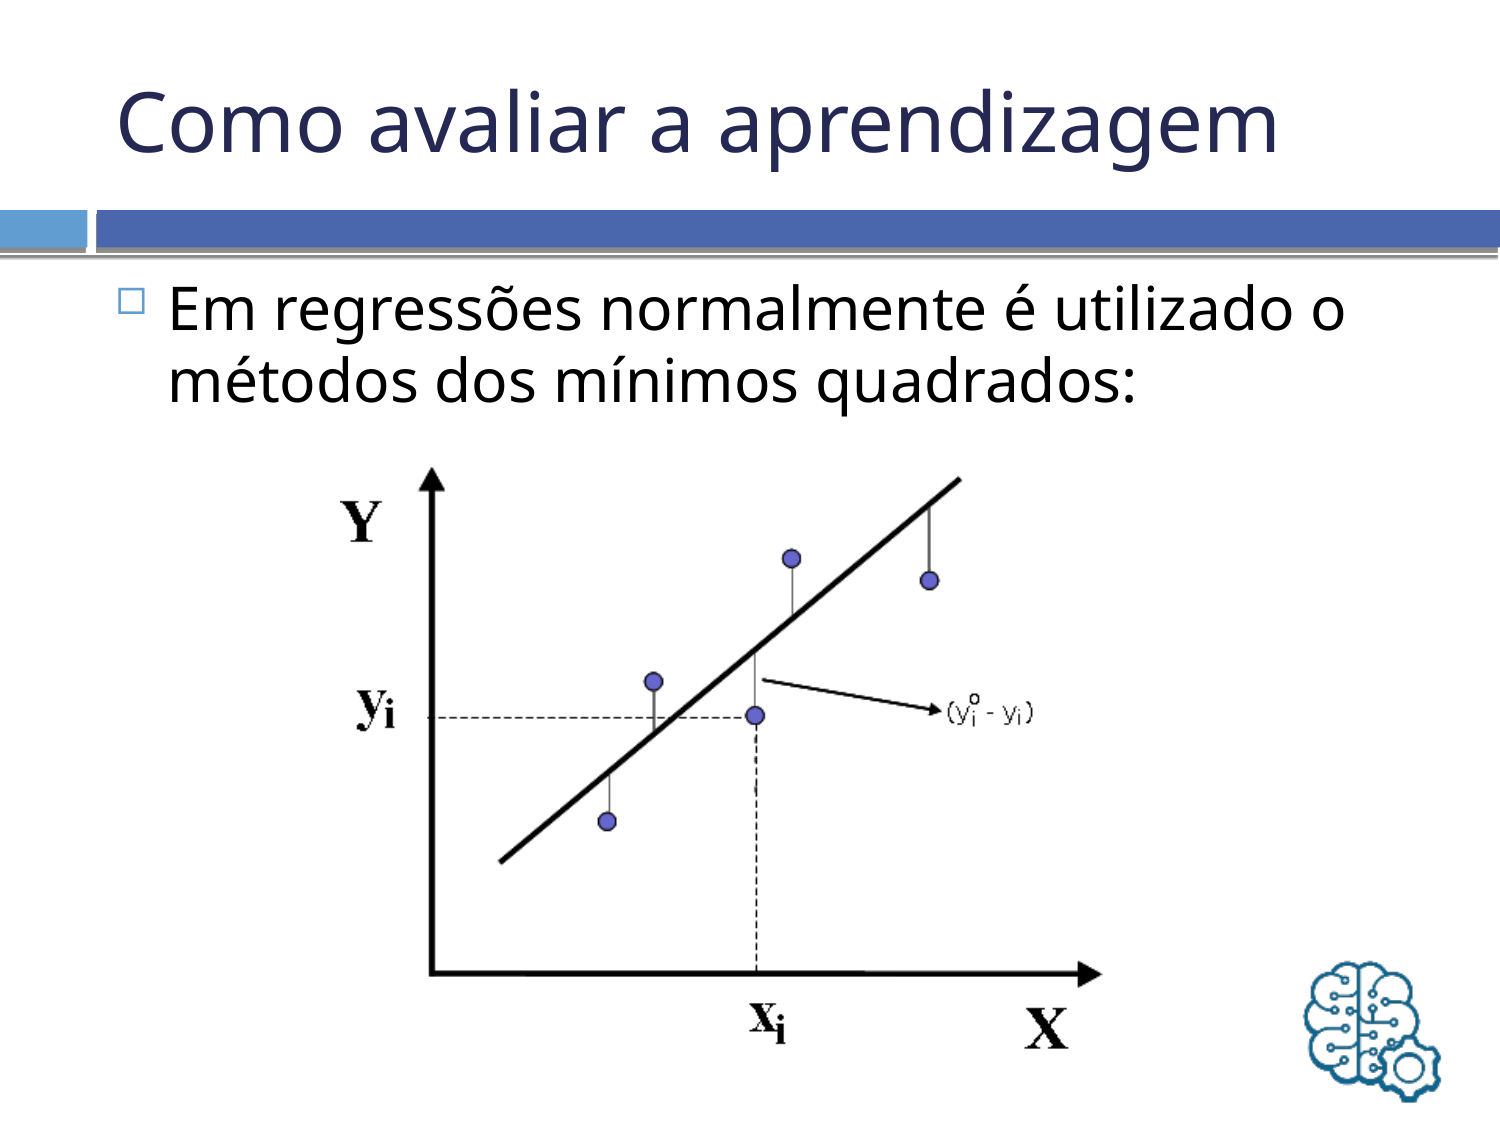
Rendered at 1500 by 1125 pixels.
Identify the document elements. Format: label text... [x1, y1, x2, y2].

list Em regressões normalmente é utilizado o métodos dos mínimos quadrados: [100, 262, 1438, 1000]
picture [340, 467, 1103, 1063]
picture [1297, 955, 1449, 1106]
title Como avaliar a aprendizagem [100, 37, 1438, 200]
